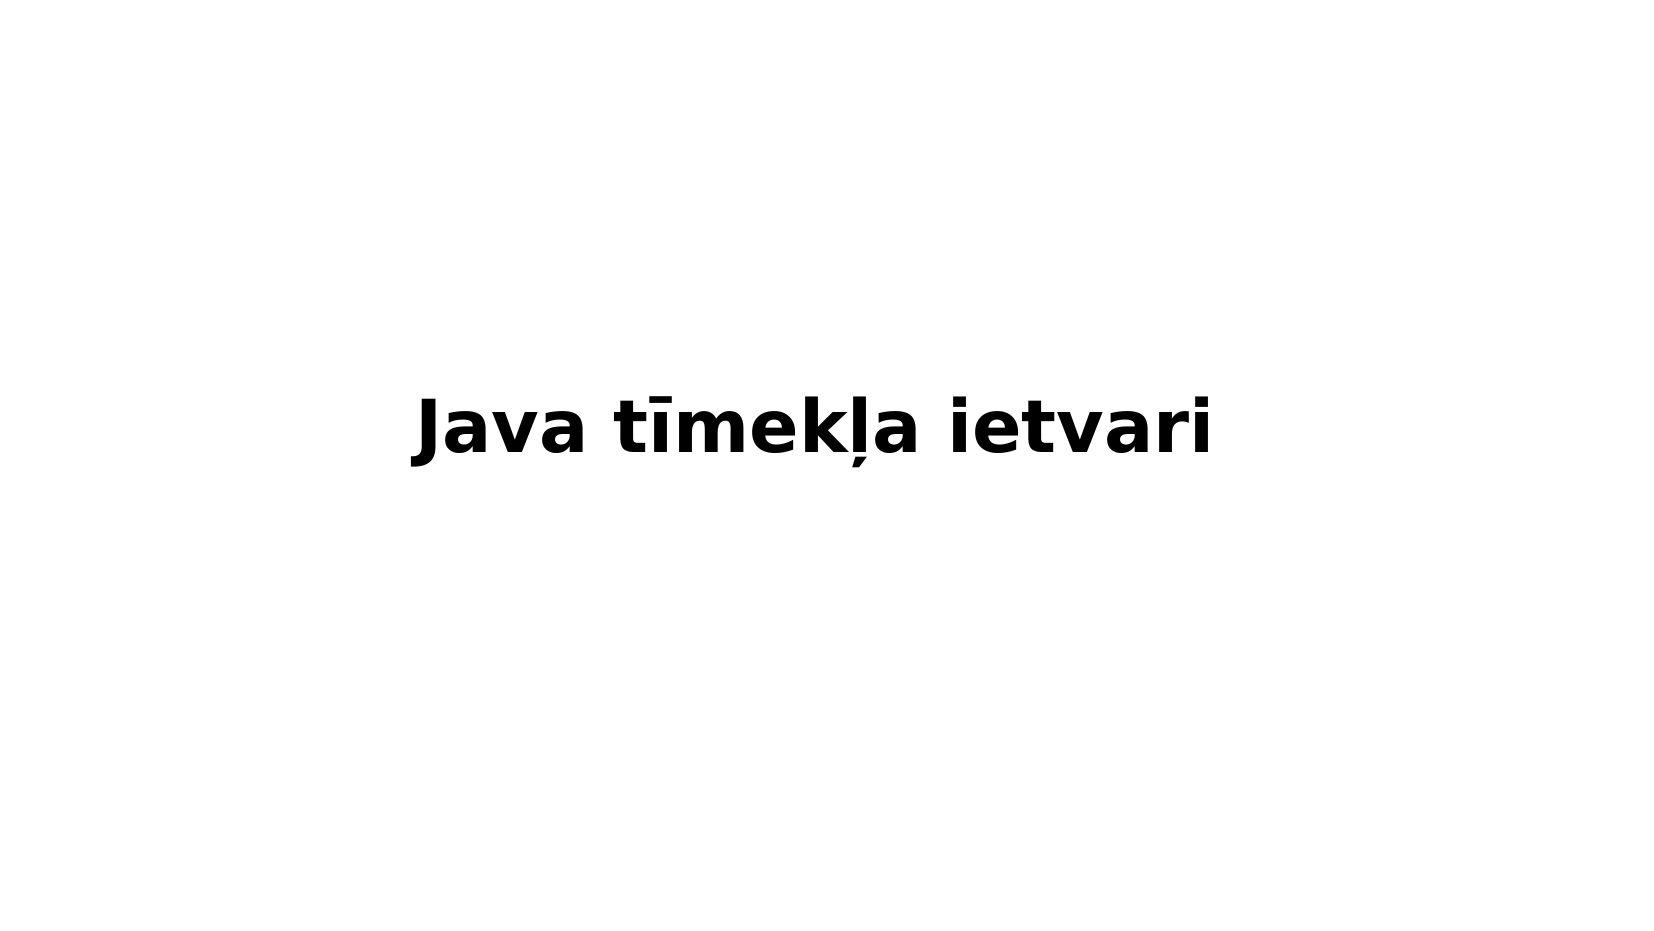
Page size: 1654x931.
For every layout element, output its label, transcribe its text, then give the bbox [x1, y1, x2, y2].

title Java tīmekļa ietvari [70, 349, 1560, 505]
